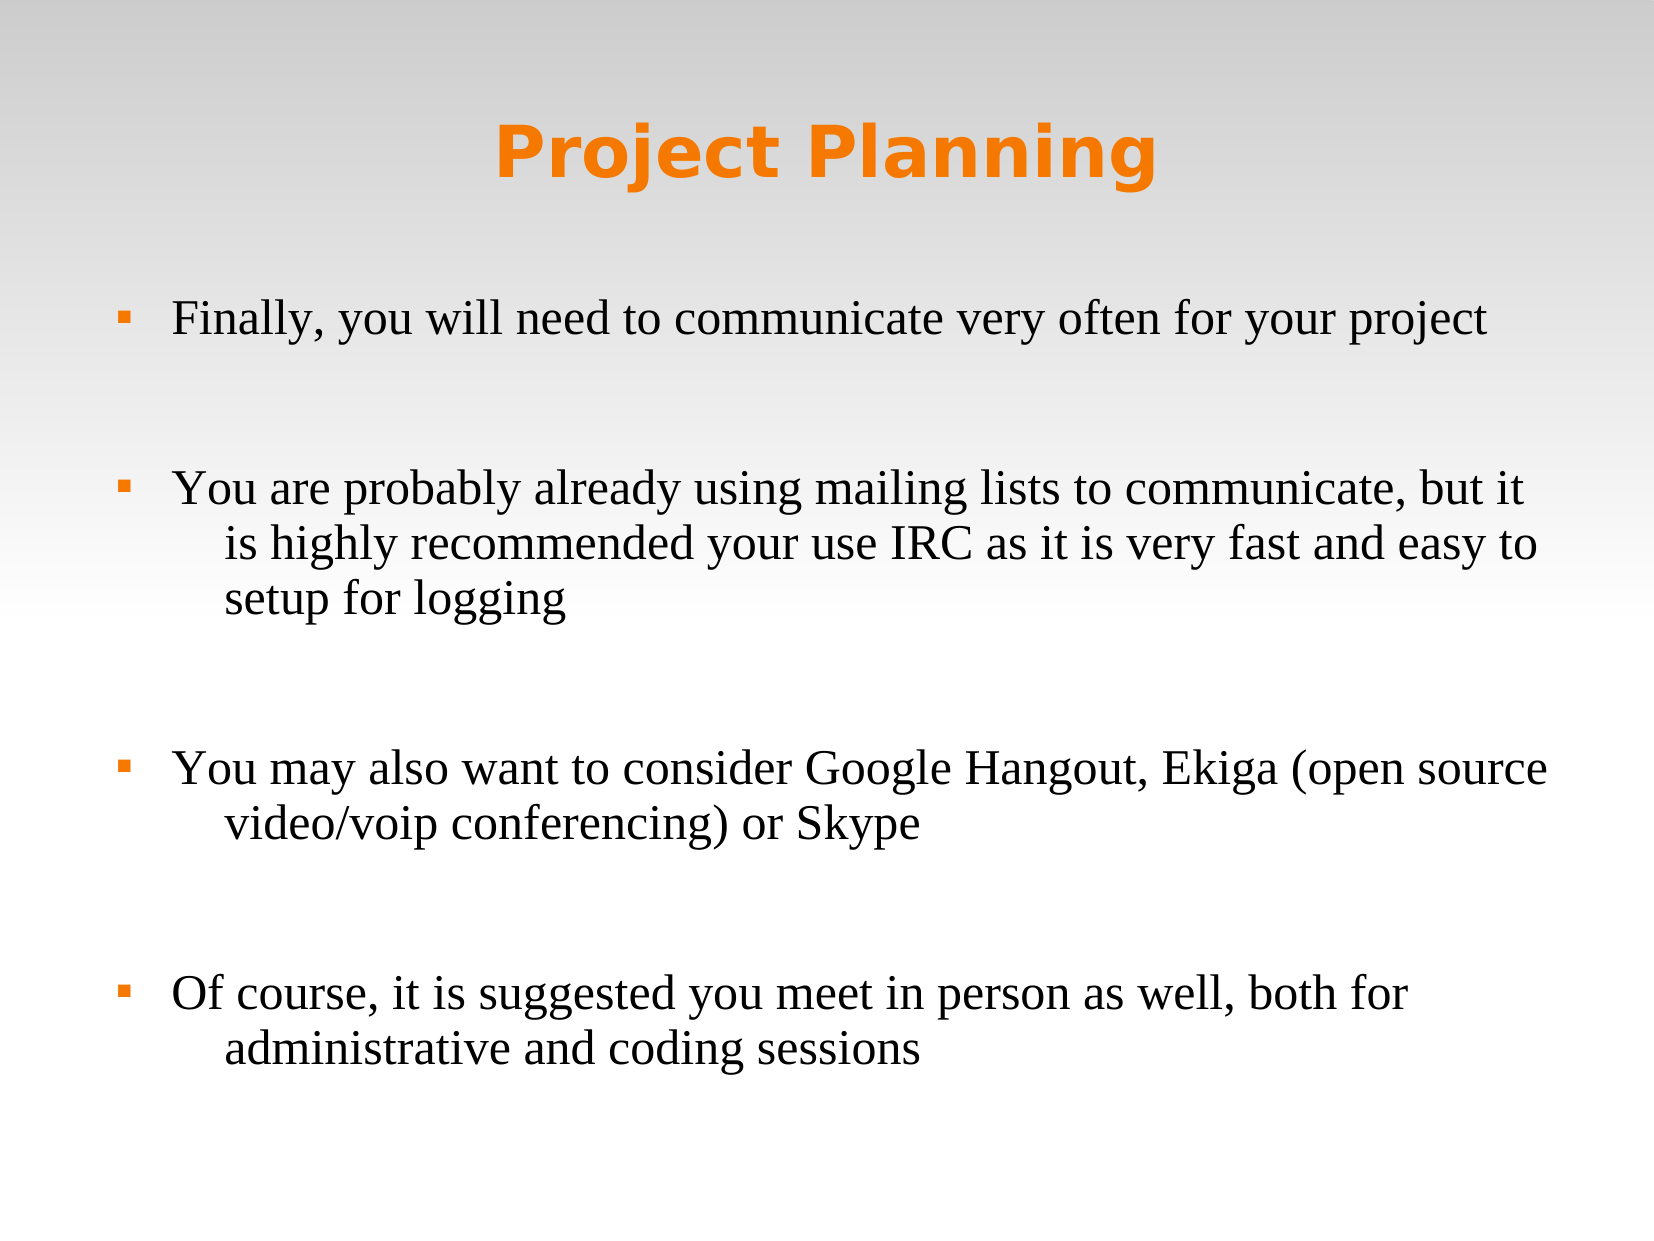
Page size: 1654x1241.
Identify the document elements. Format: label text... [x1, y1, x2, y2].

title Project Planning [82, 49, 1571, 257]
list Finally, you will need to communicate very often for your project You are probably already using mailing lists to communicate, but it is highly recommended your use IRC as it is very fast and easy to setup for logging You may also want to consider Google Hangout, Ekiga (open source video/voip conferencing) or Skype Of course, it is suggested you meet in person as well, both for administrative and coding sessions [82, 290, 1571, 1133]
